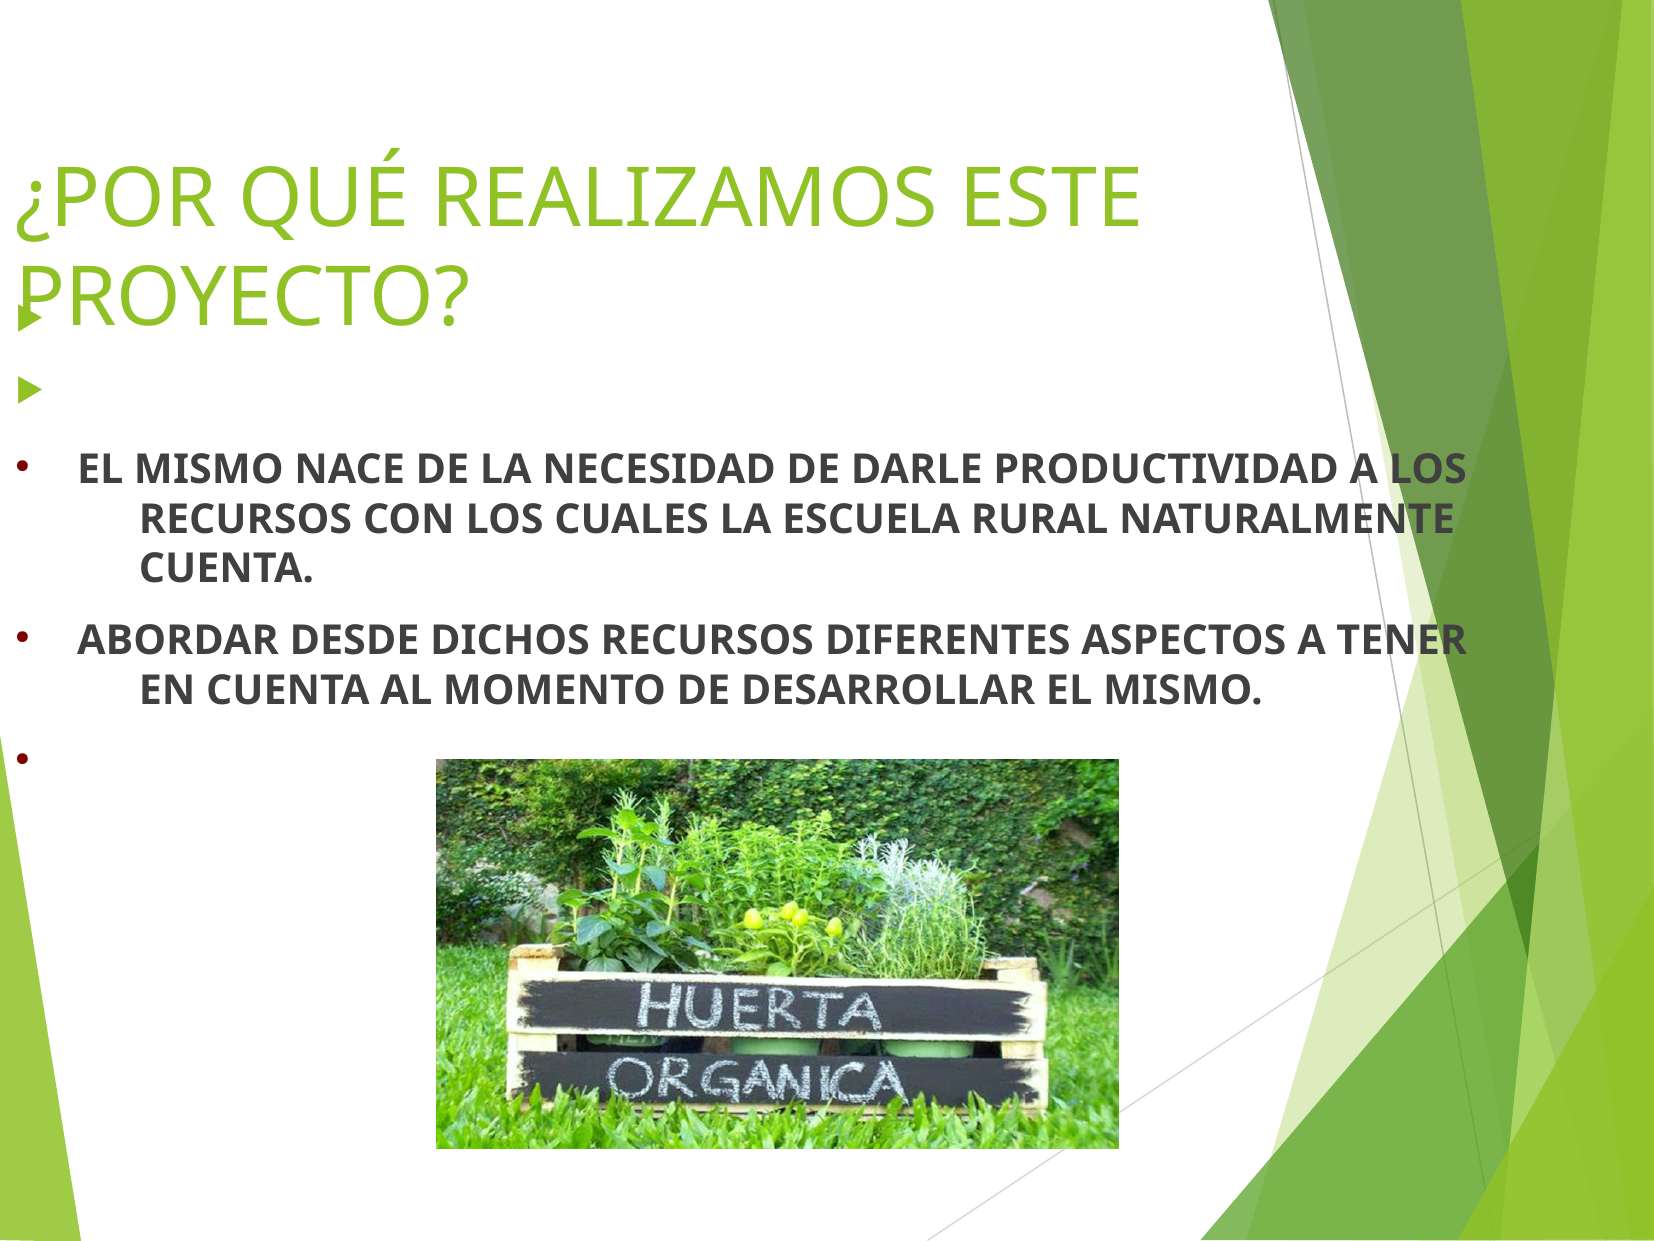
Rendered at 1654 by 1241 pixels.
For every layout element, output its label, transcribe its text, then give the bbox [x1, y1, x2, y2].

list EL MISMO NACE DE LA NECESIDAD DE DARLE PRODUCTIVIDAD A LOS RECURSOS CON LOS CUALES LA ESCUELA RURAL NATURALMENTE CUENTA. ABORDAR DESDE DICHOS RECURSOS DIFERENTES ASPECTOS A TENER EN CUENTA AL MOMENTO DE DESARROLLAR EL MISMO. [0, 290, 1489, 995]
title ¿POR QUÉ REALIZAMOS ESTE PROYECTO? [0, 136, 1489, 290]
picture [436, 759, 1119, 1149]
